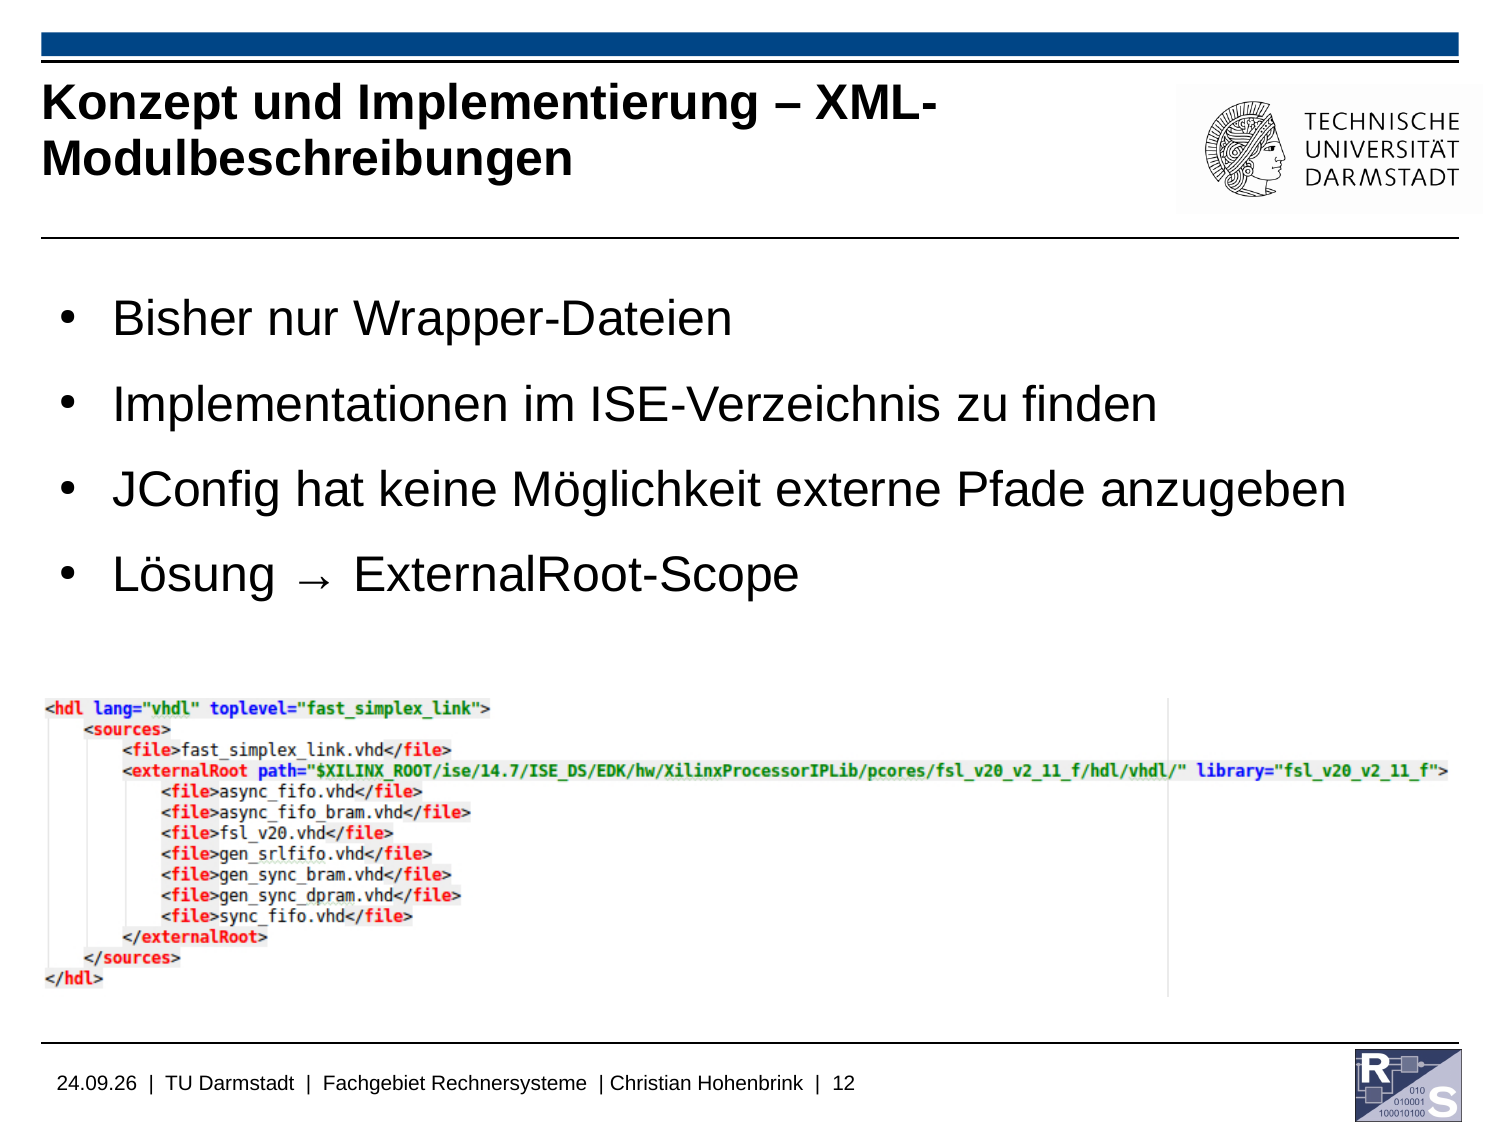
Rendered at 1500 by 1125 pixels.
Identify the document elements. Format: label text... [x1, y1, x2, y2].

picture [41, 664, 1455, 1031]
title Konzept und Implementierung – XML-Modulbeschreibungen [41, 55, 1131, 206]
picture [1355, 1049, 1462, 1122]
list Bisher nur Wrapper-Dateien Implementationen im ISE-Verzeichnis zu finden JConfig hat keine Möglichkeit externe Pfade anzugeben Lösung → ExternalRoot-Scope [41, 263, 1455, 630]
